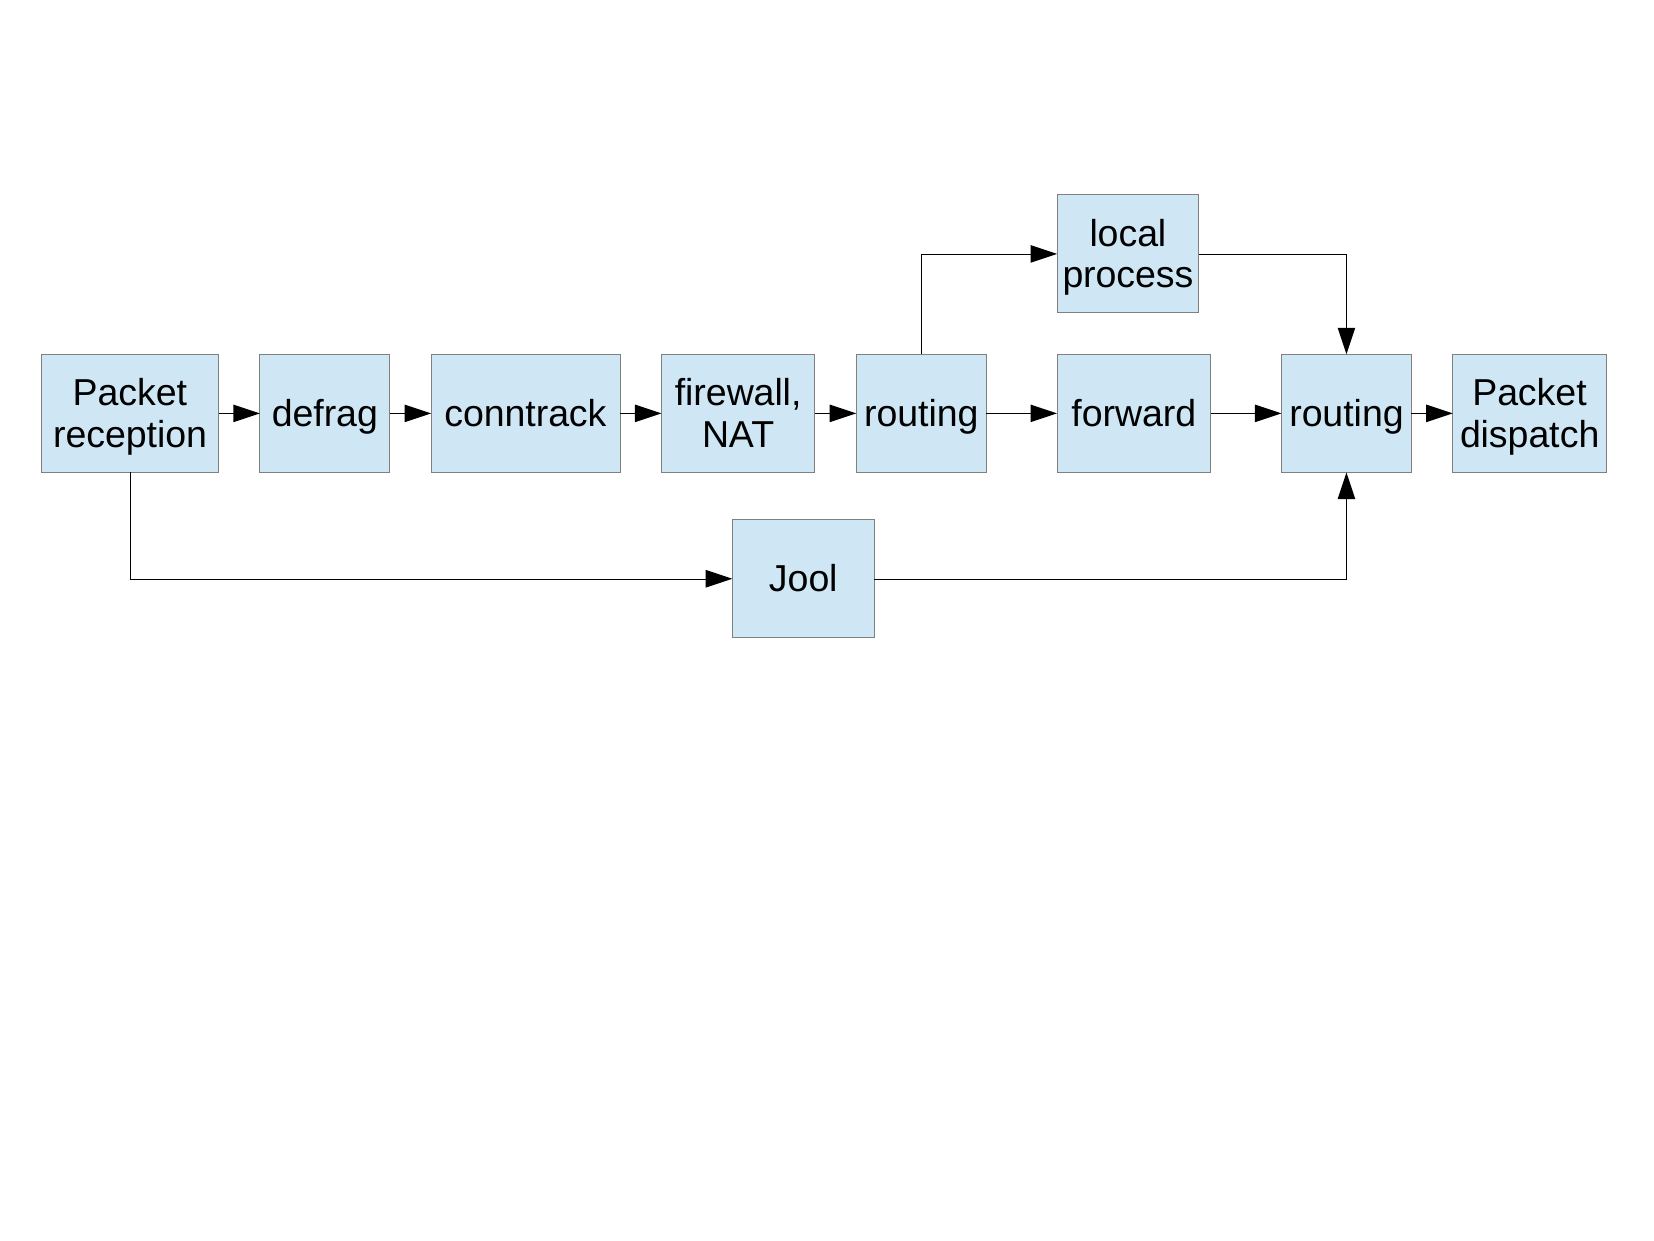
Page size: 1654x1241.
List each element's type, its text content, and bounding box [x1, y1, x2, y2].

text_box conntrack [431, 354, 621, 473]
text_box routing [1281, 354, 1412, 473]
text_box Jool [732, 519, 875, 638]
text_box forward [1057, 354, 1211, 473]
text_box Packet dispatch [1452, 354, 1607, 473]
text_box Packet reception [41, 354, 219, 473]
text_box firewall, NAT [661, 354, 815, 473]
text_box local process [1057, 194, 1199, 313]
text_box routing [856, 354, 987, 473]
text_box defrag [259, 354, 390, 473]
